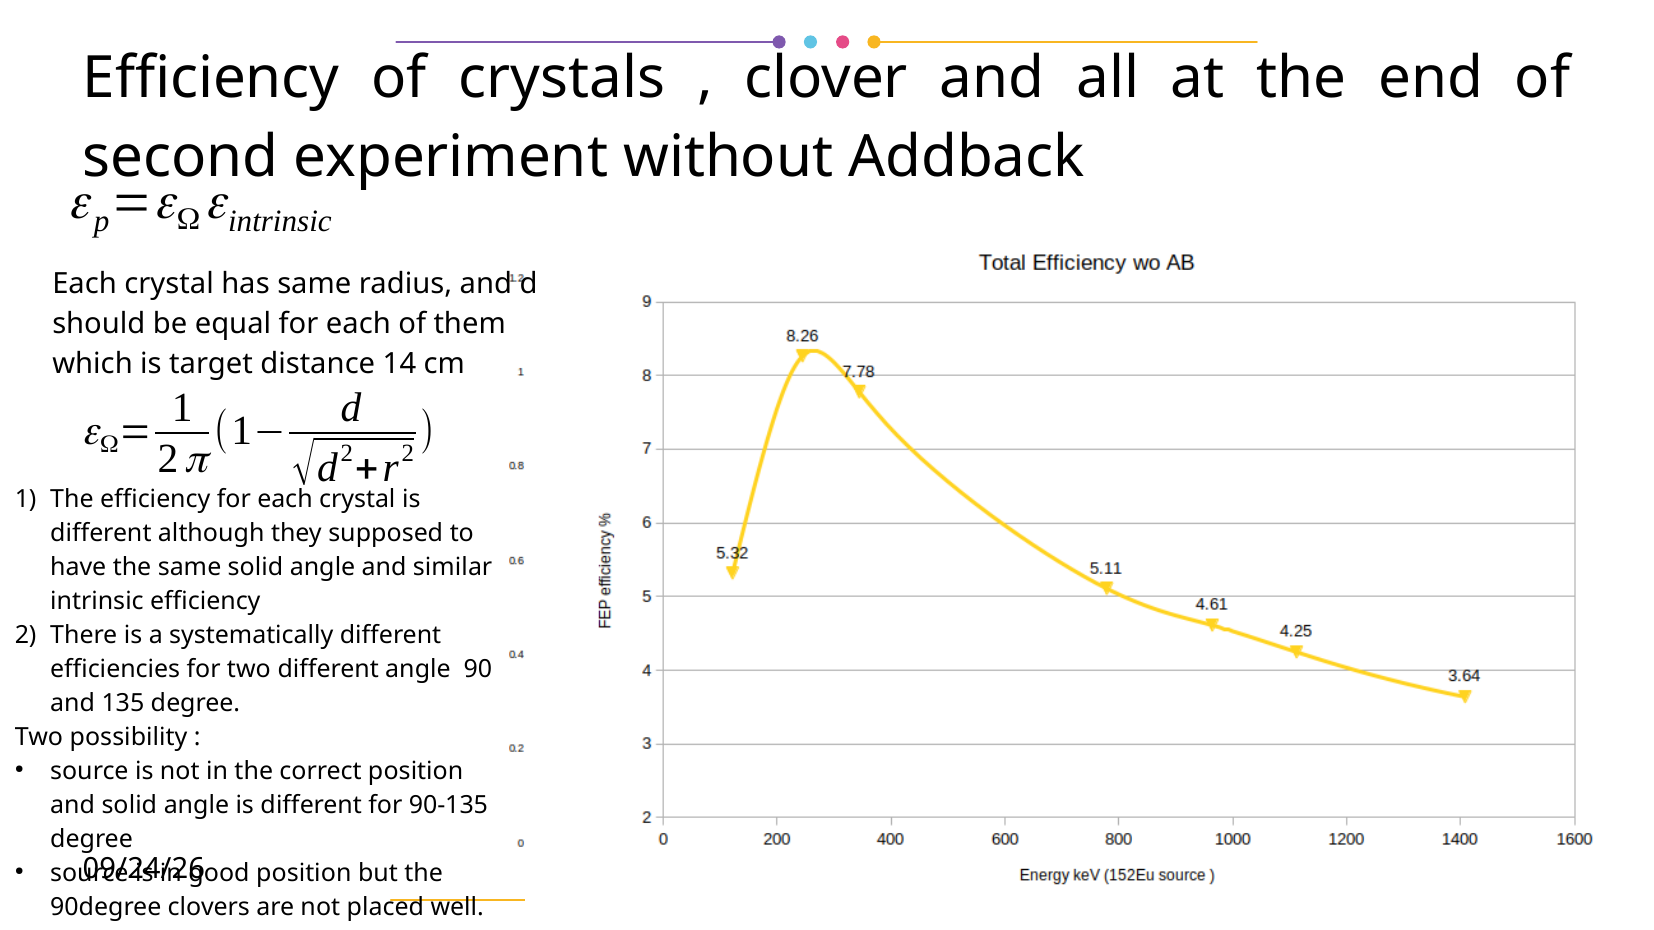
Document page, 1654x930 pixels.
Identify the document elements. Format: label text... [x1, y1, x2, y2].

picture [487, 192, 1651, 915]
title Efficiency of crystals , clover and all at the end of second experiment without Addback [82, 36, 1571, 193]
text_box The efficiency for each crystal is different although they supposed to have the same solid angle and similar intrinsic efficiency There is a systematically different efficiencies for two different angle 90 and 135 degree. Two possibility : source is not in the correct position and solid angle is different for 90-135 degree source is in good position but the 90degree clovers are not placed well. [0, 472, 522, 898]
text_box Each crystal has same radius, and d should be equal for each of them which is target distance 14 cm [37, 255, 558, 488]
chart [61, 192, 338, 238]
chart [75, 488, 440, 492]
